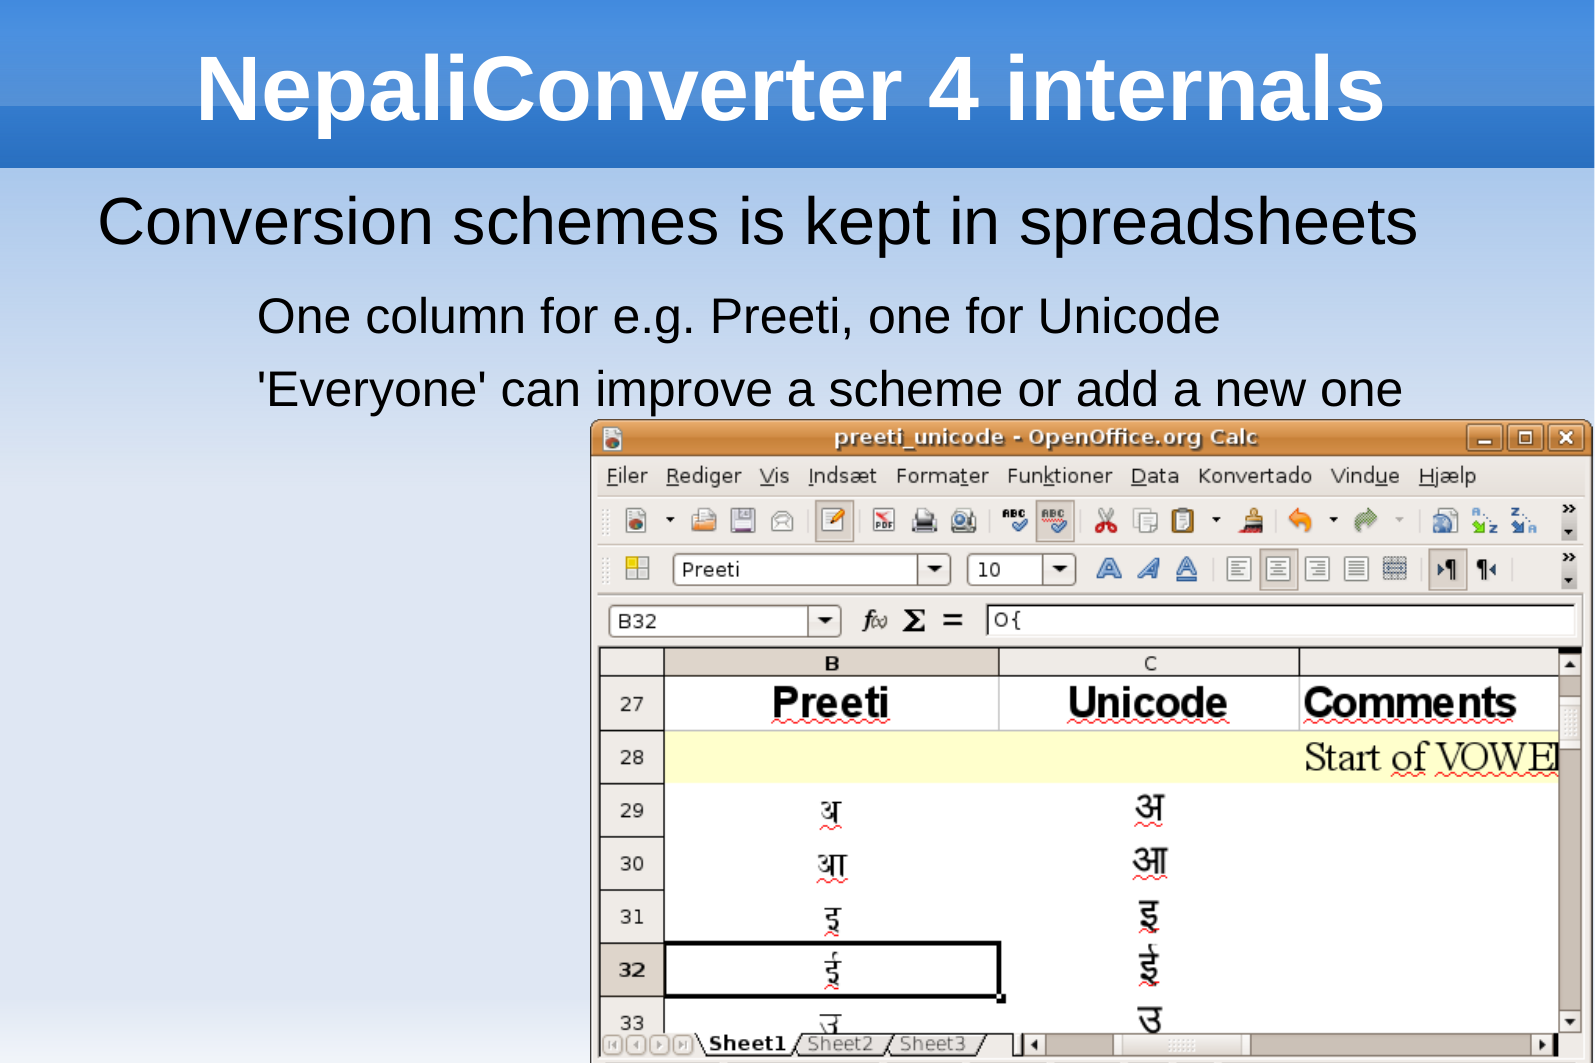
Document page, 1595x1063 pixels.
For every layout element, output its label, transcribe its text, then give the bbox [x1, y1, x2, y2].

title NepaliConverter 4 internals [74, 7, 1510, 171]
list Conversion schemes is kept in spreadsheets One column for e.g. Preeti, one for Unicode 'Everyone' can improve a scheme or add a new one [79, 183, 1515, 871]
picture [0, 0, 1595, 1063]
